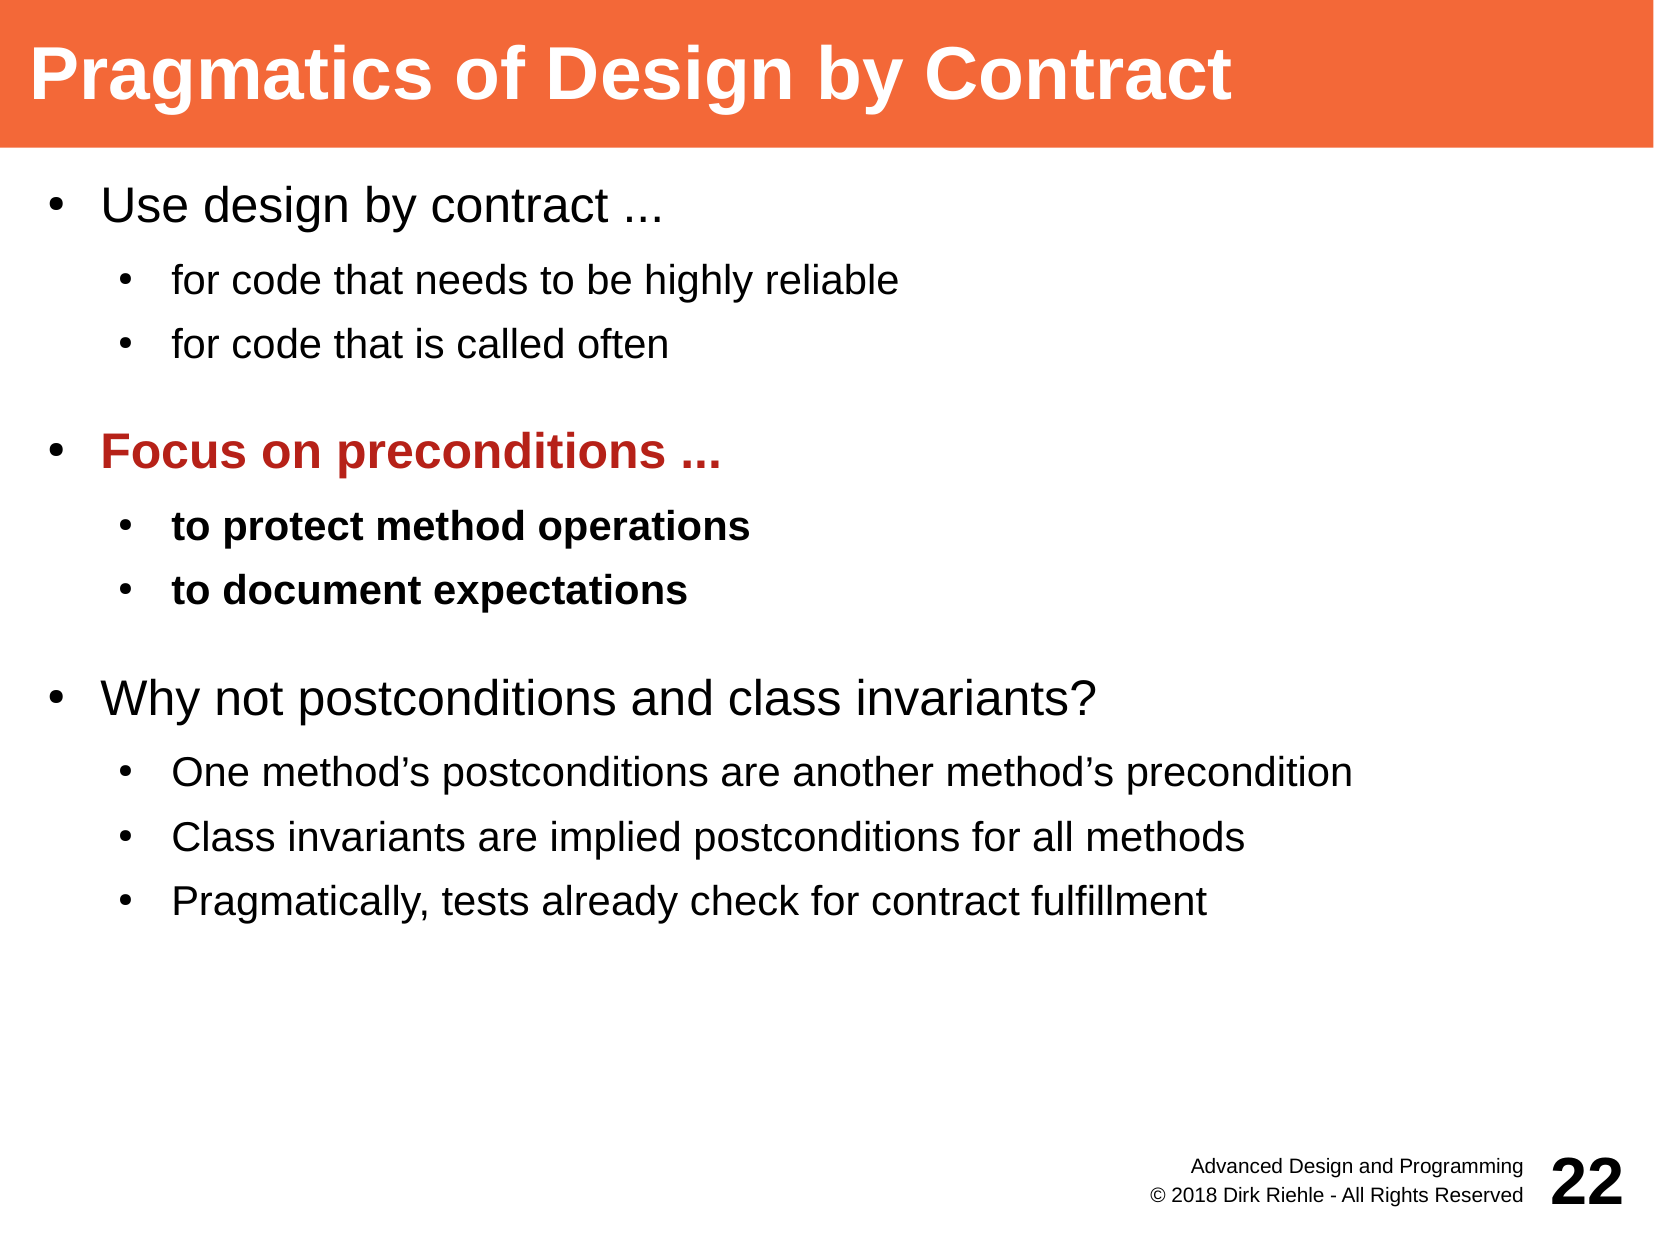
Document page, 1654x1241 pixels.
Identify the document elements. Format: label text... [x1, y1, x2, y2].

list Use design by contract ... for code that needs to be highly reliable for code that is called often Focus on preconditions ... to protect method operations to document expectations Why not postconditions and class invariants? One method’s postconditions are another method’s precondition Class invariants are implied postconditions for all methods Pragmatically, tests already check for contract fulfillment [29, 177, 1625, 1063]
title Pragmatics of Design by Contract [0, 0, 1654, 148]
